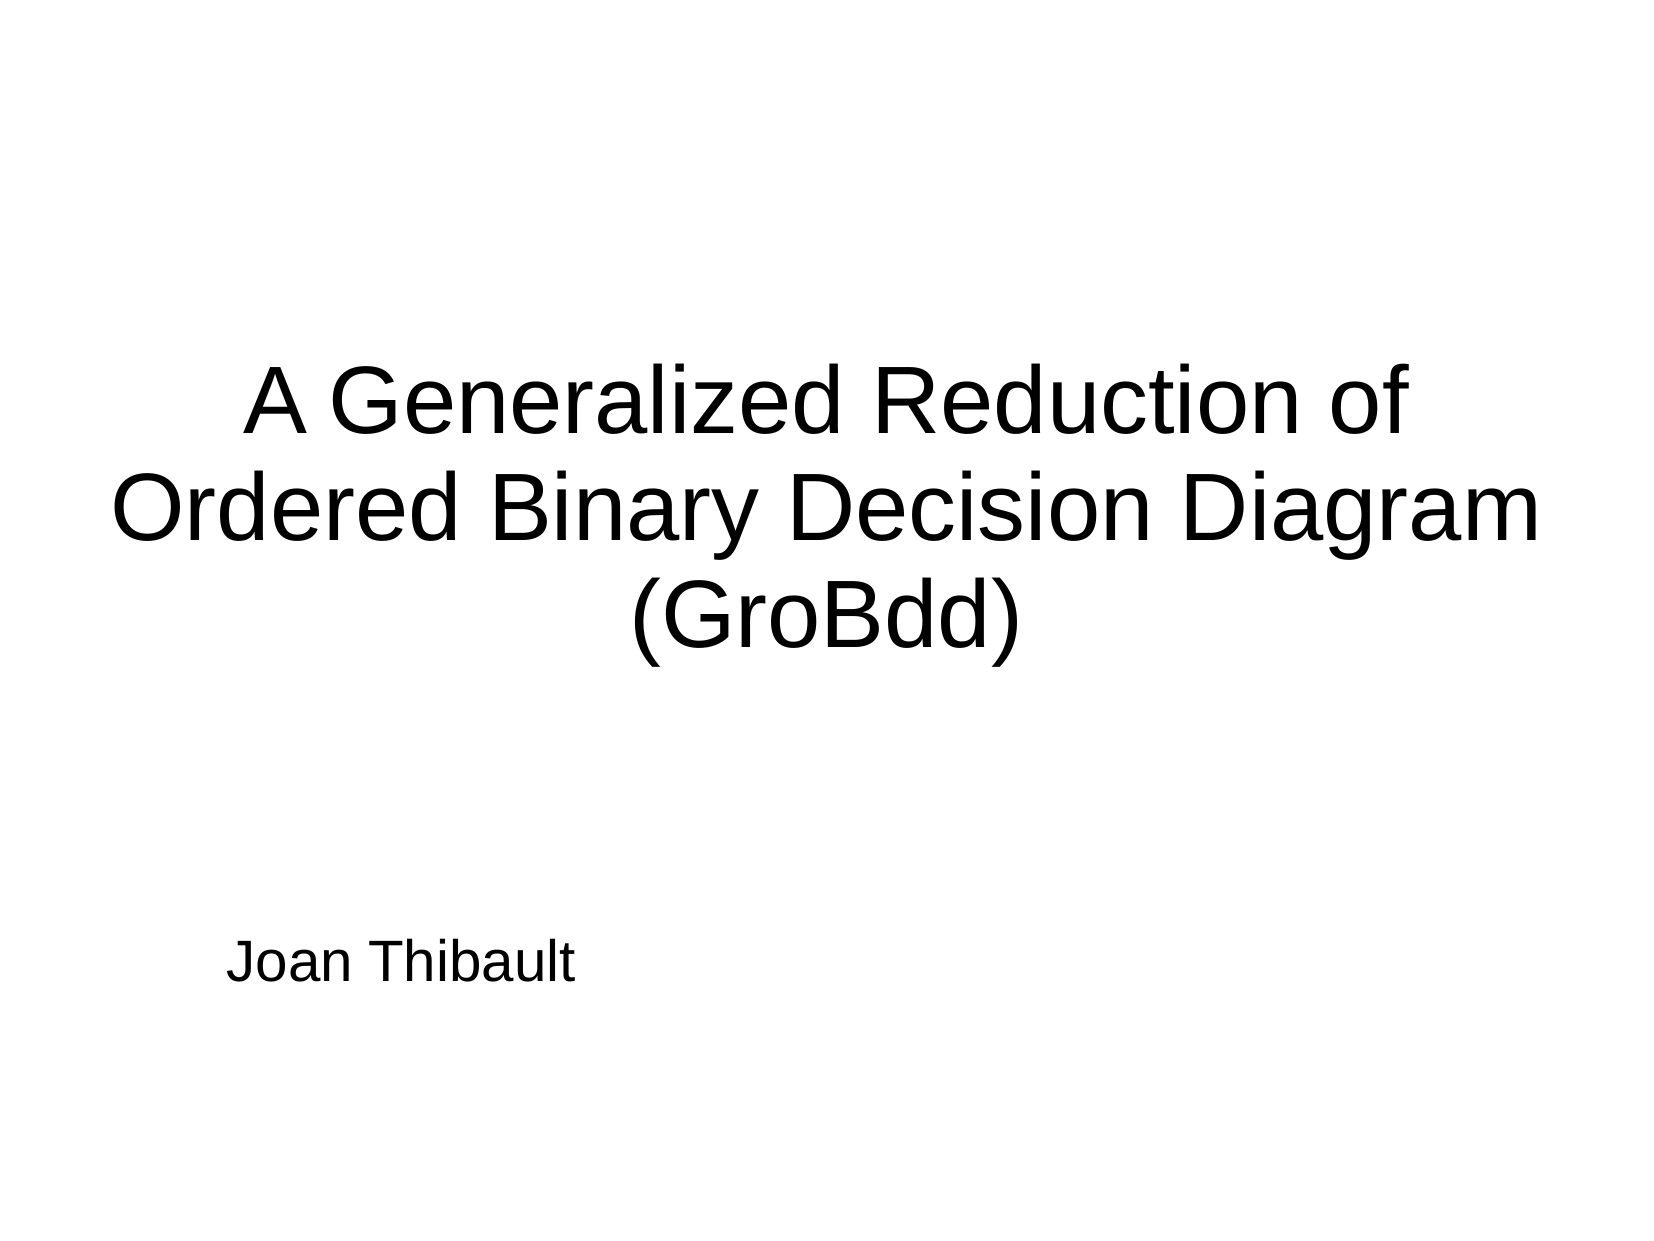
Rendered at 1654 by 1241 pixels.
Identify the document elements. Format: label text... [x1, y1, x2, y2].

title Joan Thibault [82, 897, 721, 1025]
title A Generalized Reduction of Ordered Binary Decision Diagram (GroBdd) [82, 289, 1571, 726]
